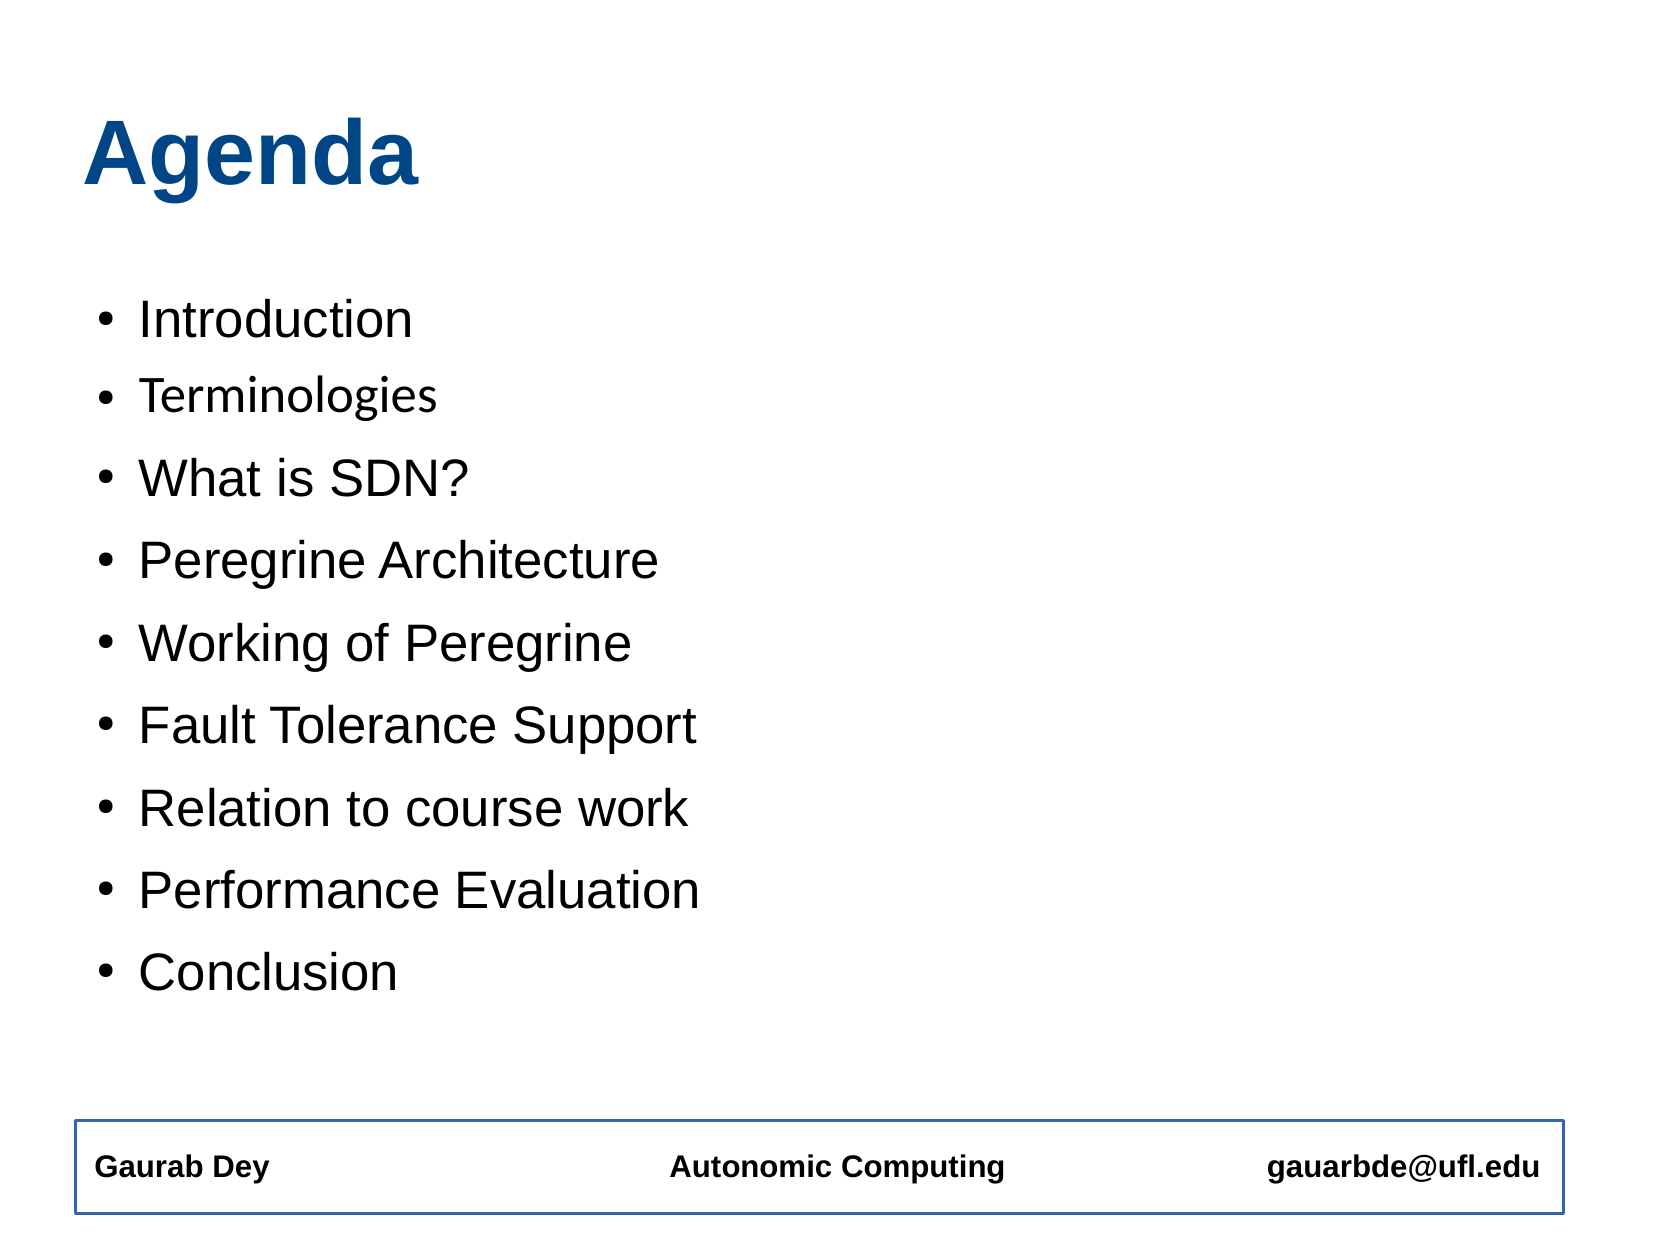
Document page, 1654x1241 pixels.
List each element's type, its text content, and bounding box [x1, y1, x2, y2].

list Introduction Terminologies What is SDN? Peregrine Architecture Working of Peregrine Fault Tolerance Support Relation to course work Performance Evaluation Conclusion [82, 290, 1571, 1010]
title Agenda [82, 49, 1571, 257]
title Gaurab Dey Autonomic Computing gauarbde@ufl.edu [75, 1120, 1564, 1214]
